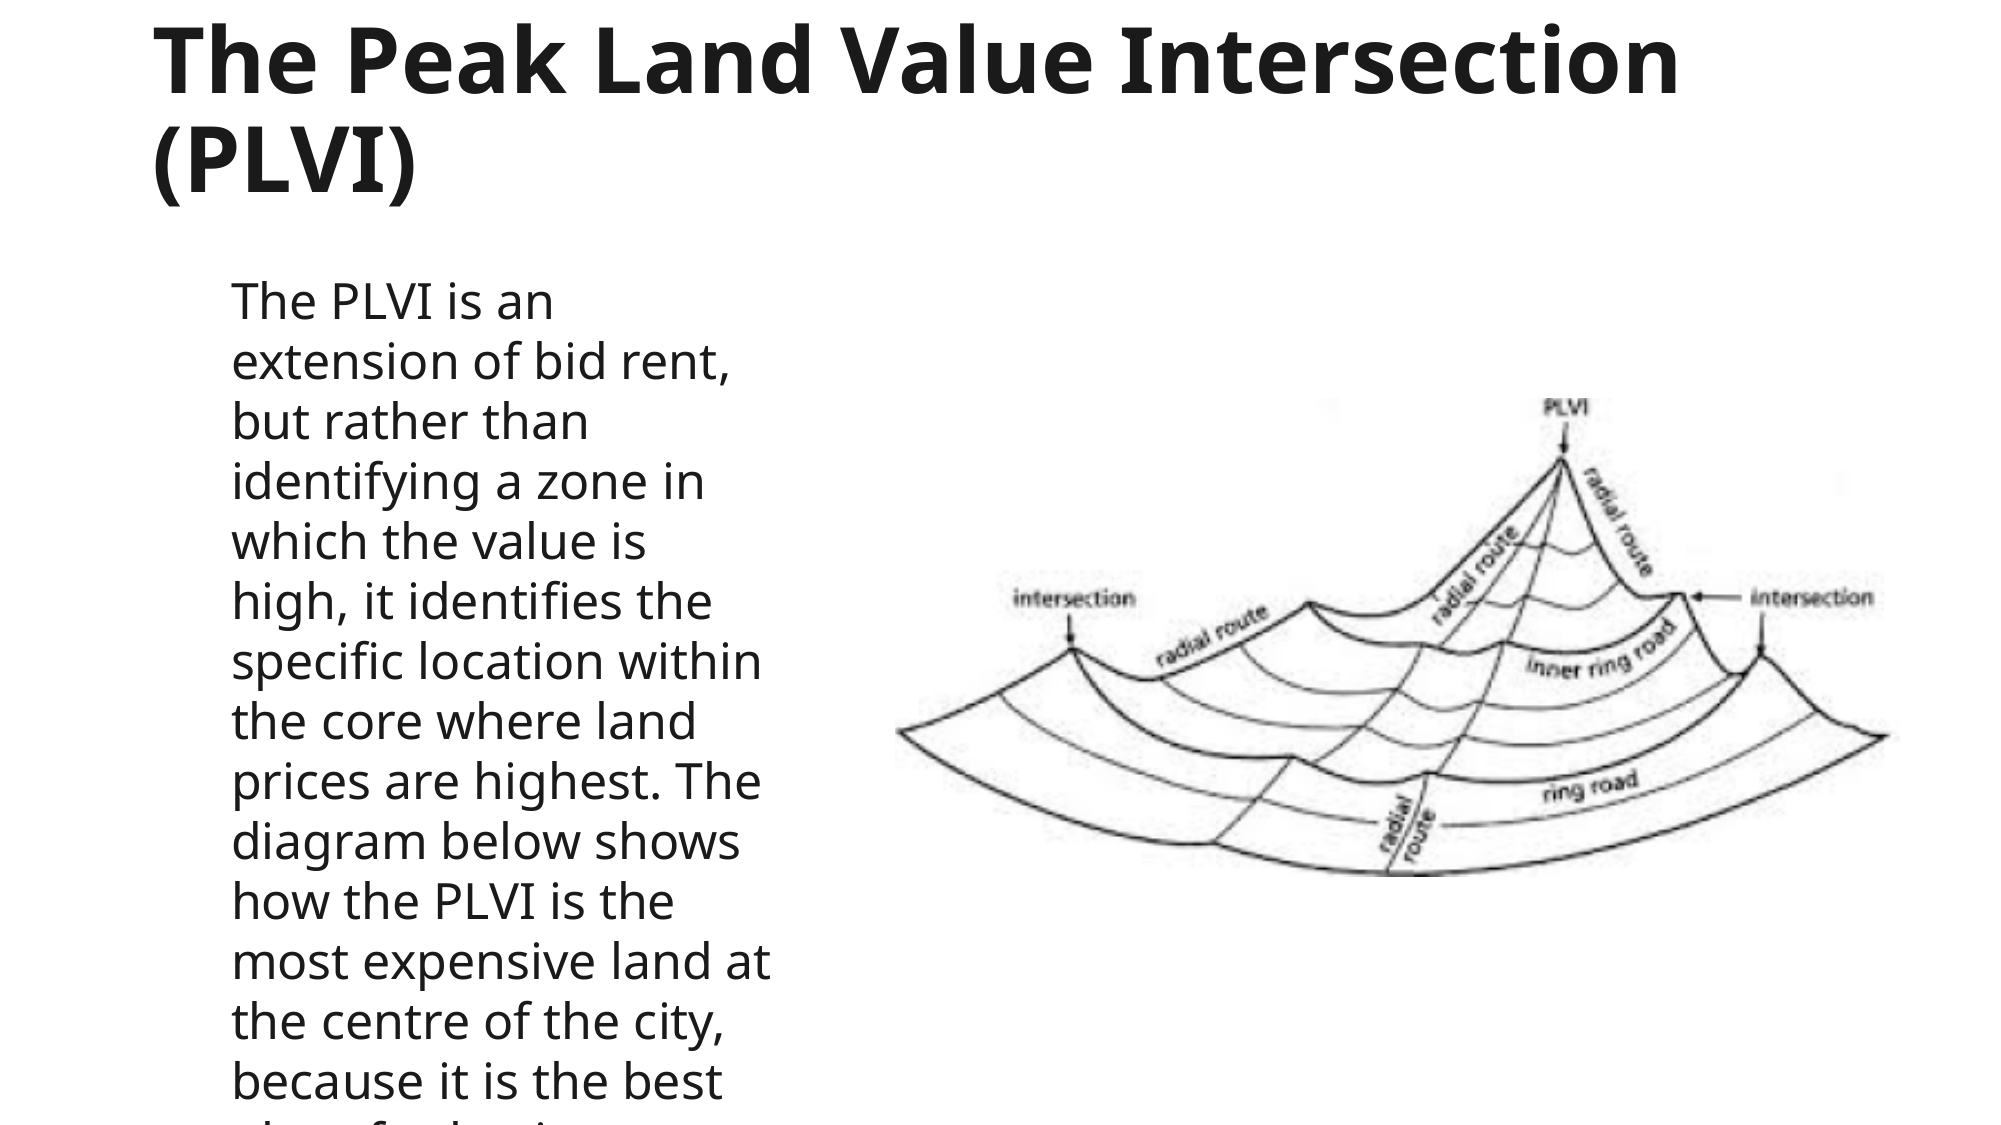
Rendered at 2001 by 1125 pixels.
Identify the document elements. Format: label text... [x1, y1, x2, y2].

text_box The PLVI is an extension of bid rent, but rather than identifying a zone in which the value is high, it identifies the specific location within the core where land prices are highest. The diagram below shows how the PLVI is the most expensive land at the centre of the city, because it is the best place for businesses to locate. [216, 262, 792, 1125]
title The Peak Land Value Intersection (PLVI) [137, 59, 1863, 278]
picture [895, 398, 1900, 877]
